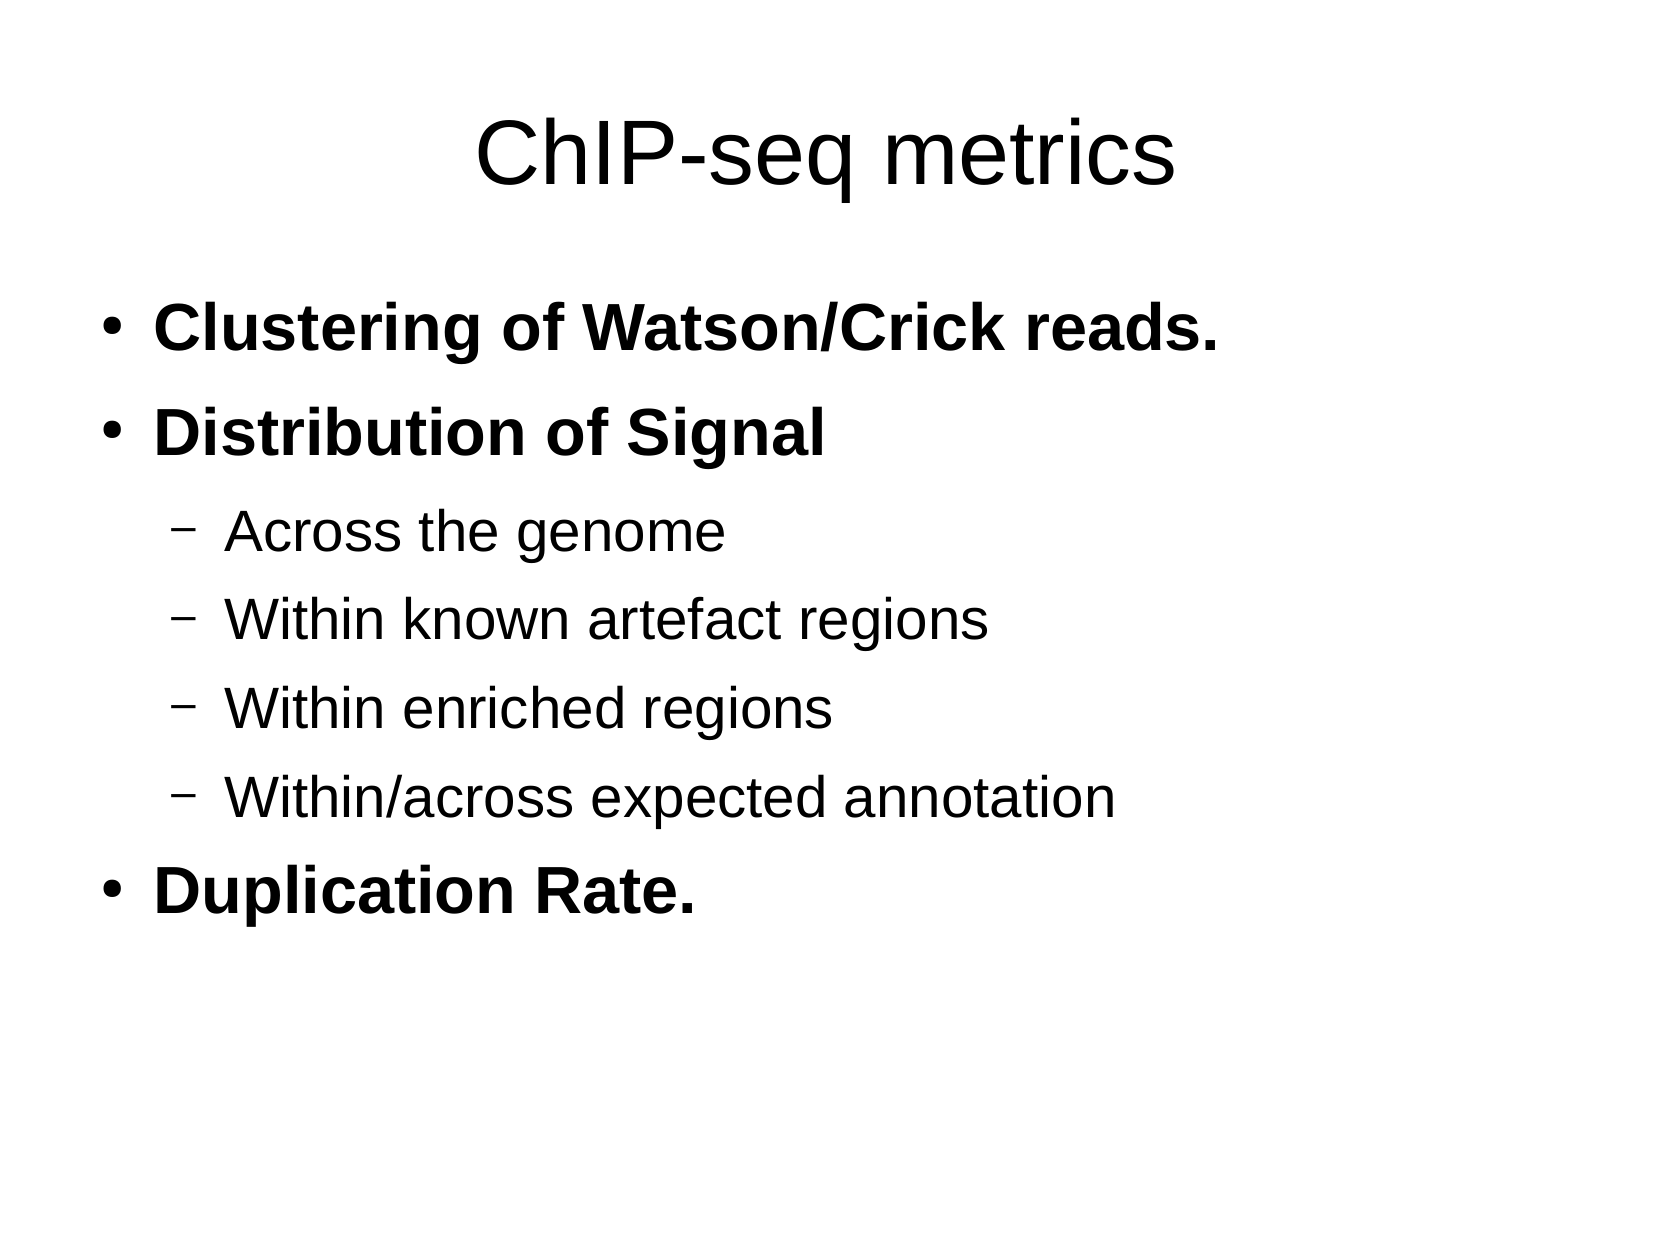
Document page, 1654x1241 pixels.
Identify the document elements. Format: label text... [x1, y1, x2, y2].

list Clustering of Watson/Crick reads. Distribution of Signal Across the genome Within known artefact regions Within enriched regions Within/across expected annotation Duplication Rate. [82, 290, 1571, 1109]
title ChIP-seq metrics [82, 49, 1571, 257]
